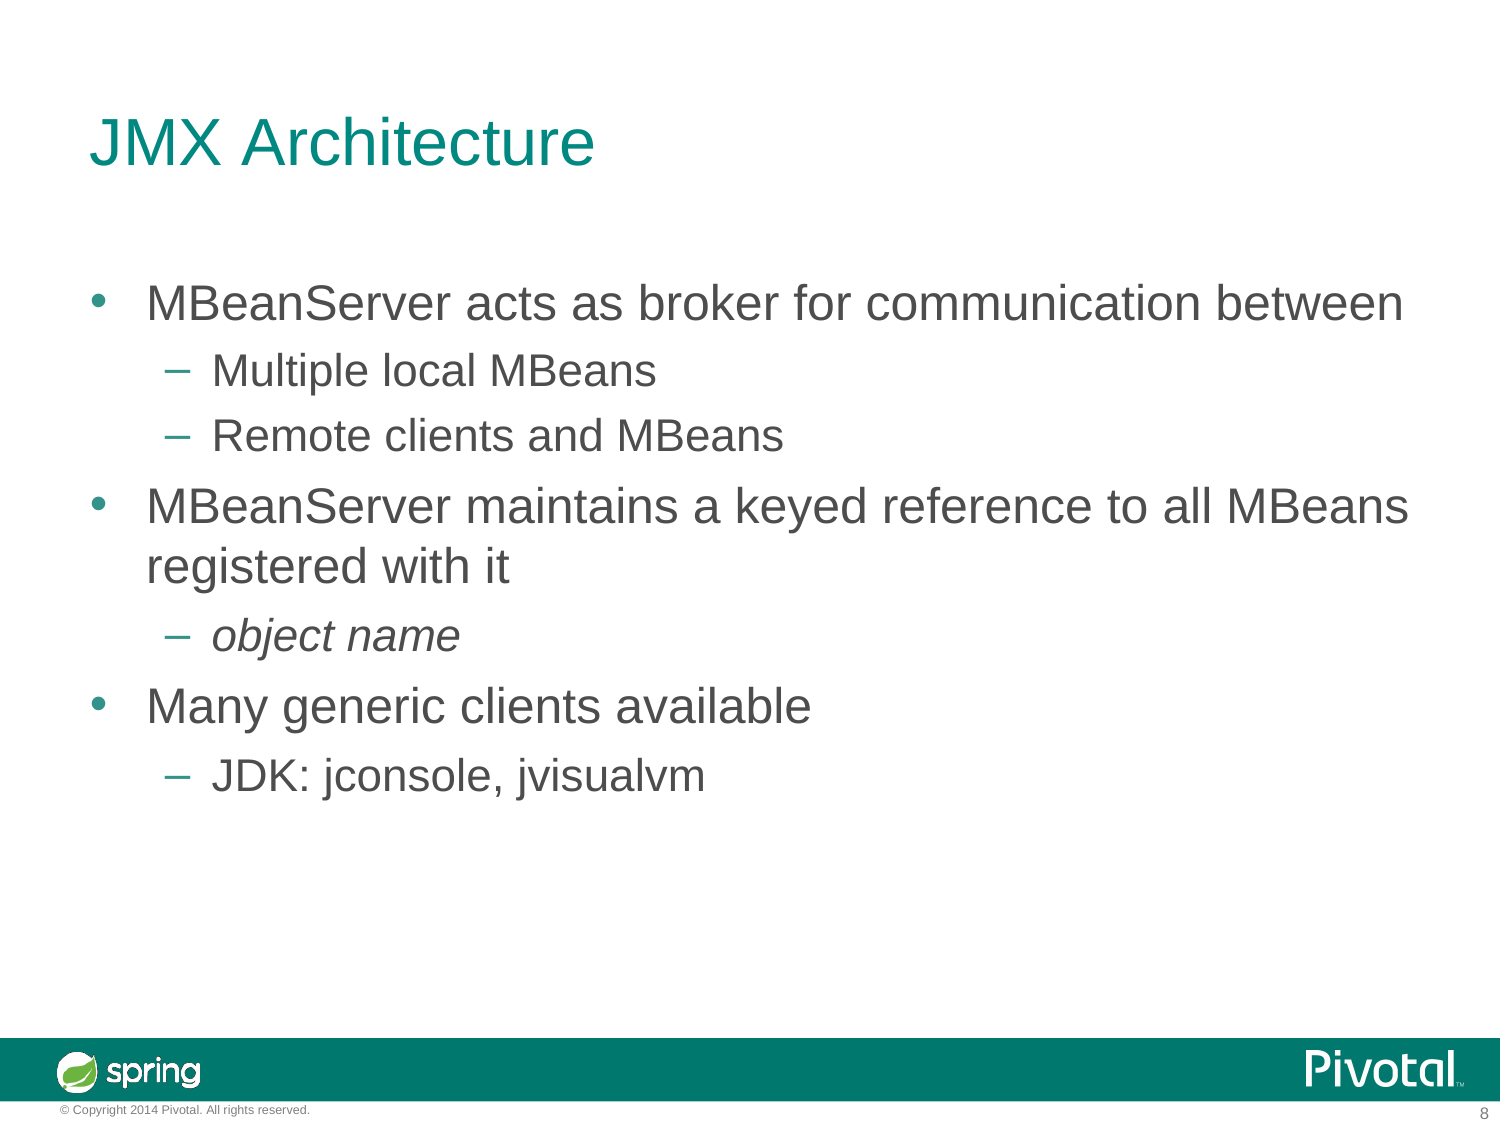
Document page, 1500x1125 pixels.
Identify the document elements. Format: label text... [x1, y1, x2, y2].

list MBeanServer acts as broker for communication between Multiple local MBeans Remote clients and MBeans MBeanServer maintains a keyed reference to all MBeans registered with it object name Many generic clients available JDK: jconsole, jvisualvm [75, 262, 1426, 1005]
title JMX Architecture [75, 45, 1426, 233]
picture [1306, 1050, 1464, 1087]
picture [32, 1041, 210, 1103]
